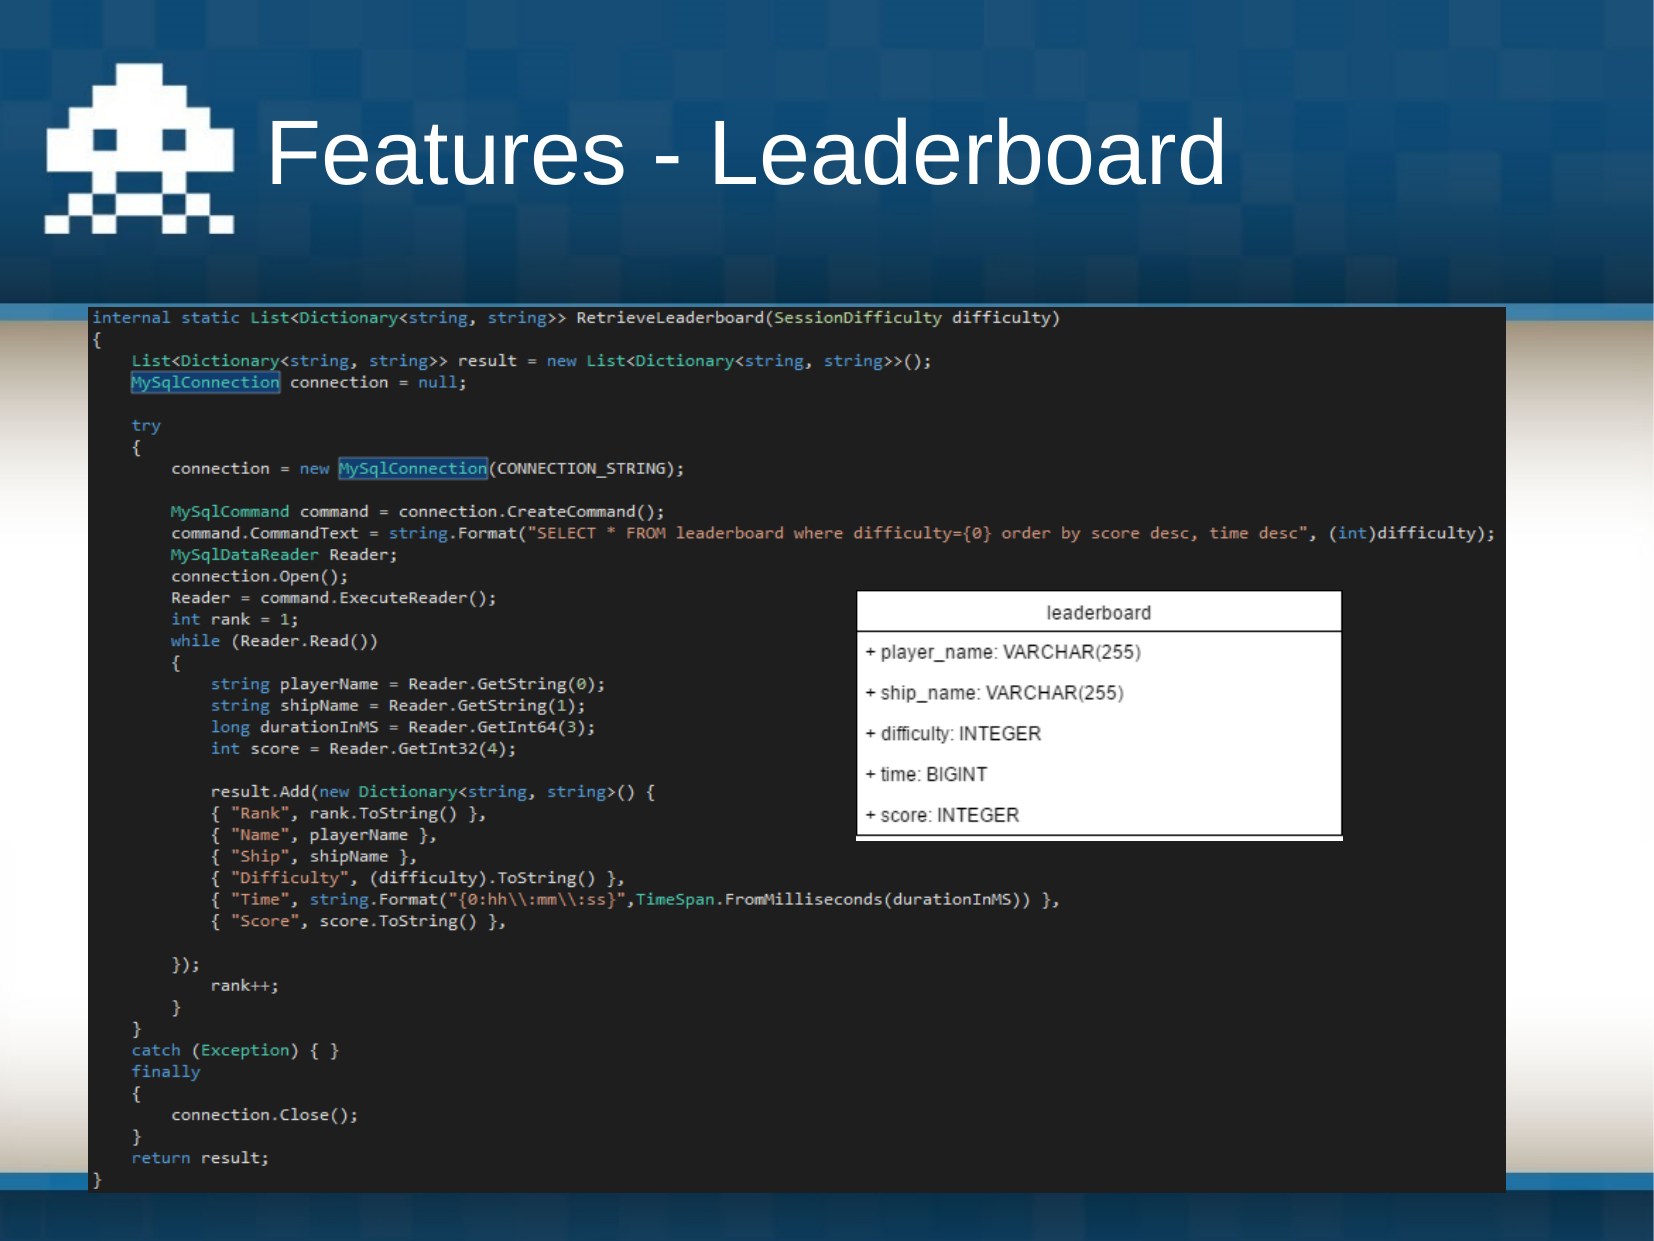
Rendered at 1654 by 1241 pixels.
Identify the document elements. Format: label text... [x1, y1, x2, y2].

picture [0, 0, 1654, 1241]
title Features - Leaderboard [265, 49, 1571, 257]
